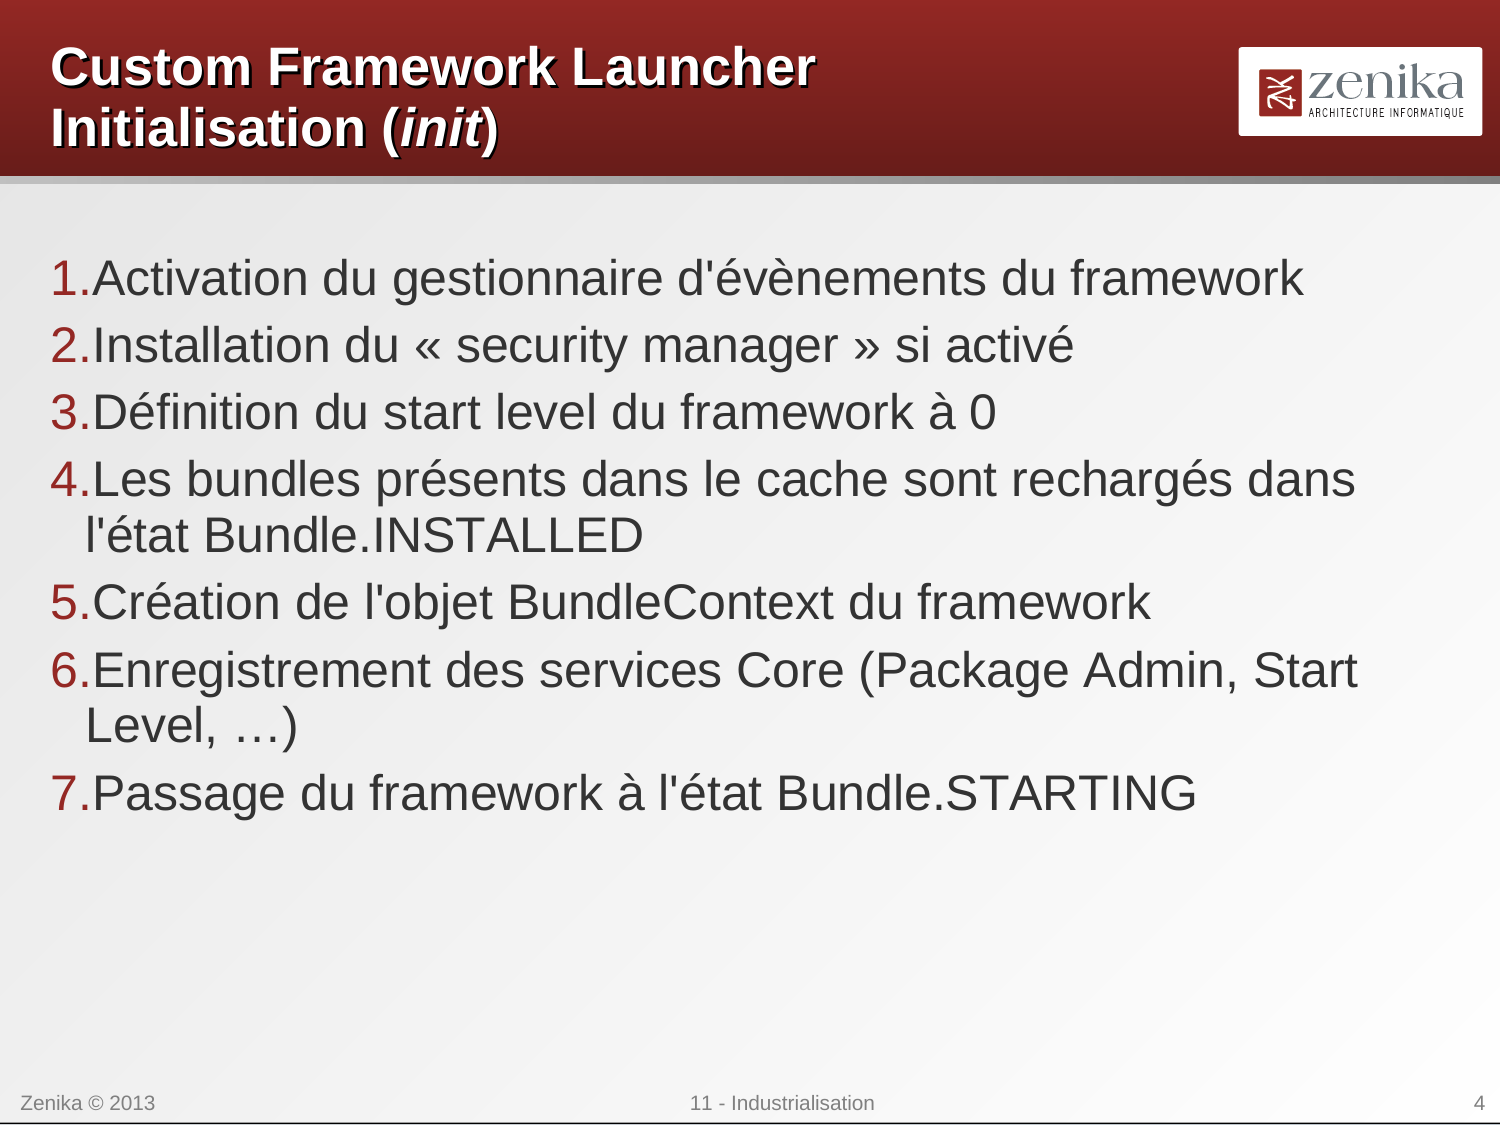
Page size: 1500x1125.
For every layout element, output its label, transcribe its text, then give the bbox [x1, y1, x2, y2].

list Activation du gestionnaire d'évènements du framework Installation du « security manager » si activé Définition du start level du framework à 0 Les bundles présents dans le cache sont rechargés dans l'état Bundle.INSTALLED Création de l'objet BundleContext du framework Enregistrement des services Core (Package Admin, Start Level, …) Passage du framework à l'état Bundle.STARTING [50, 249, 1447, 1079]
picture [1257, 58, 1464, 125]
title Custom Framework Launcher Initialisation (init) [50, 15, 1206, 180]
